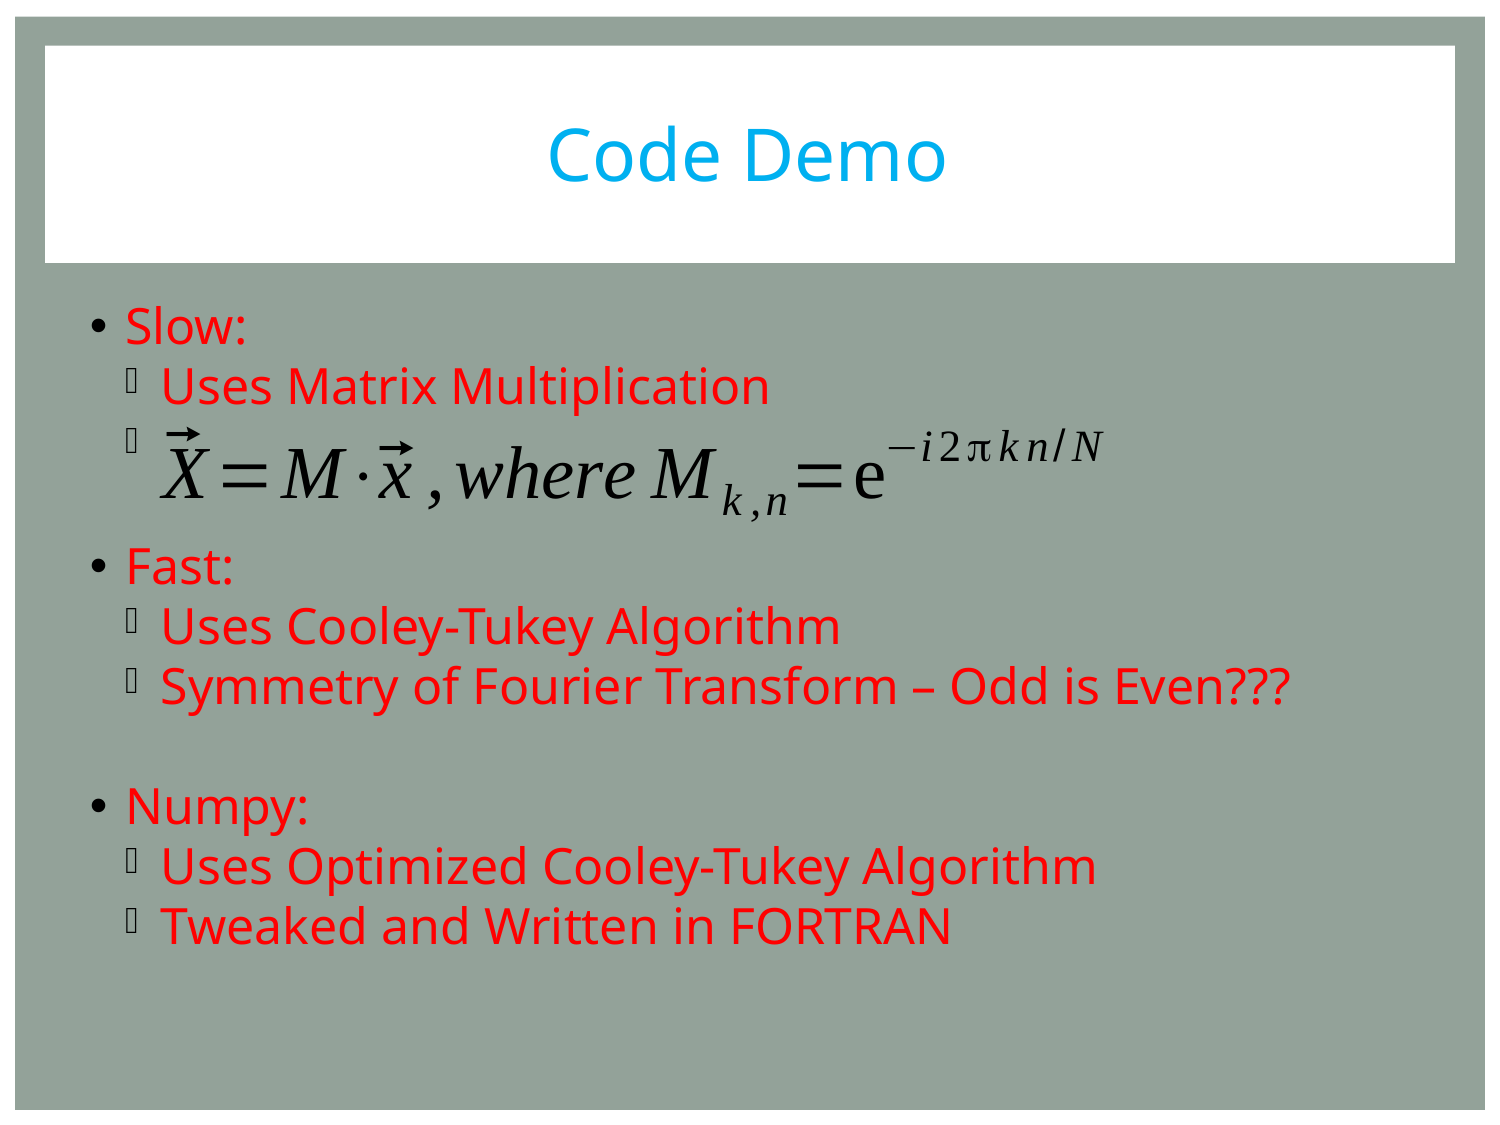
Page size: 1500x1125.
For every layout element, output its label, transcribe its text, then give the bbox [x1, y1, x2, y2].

text_box Code Demo [69, 66, 1425, 238]
chart [150, 420, 1112, 526]
text_box Slow: Uses Matrix Multiplication Fast: Uses Cooley-Tukey Algorithm Symmetry of Fourier Transform – Odd is Even??? Numpy: Uses Optimized Cooley-Tukey Algorithm Tweaked and Written in FORTRAN [75, 287, 1425, 1005]
